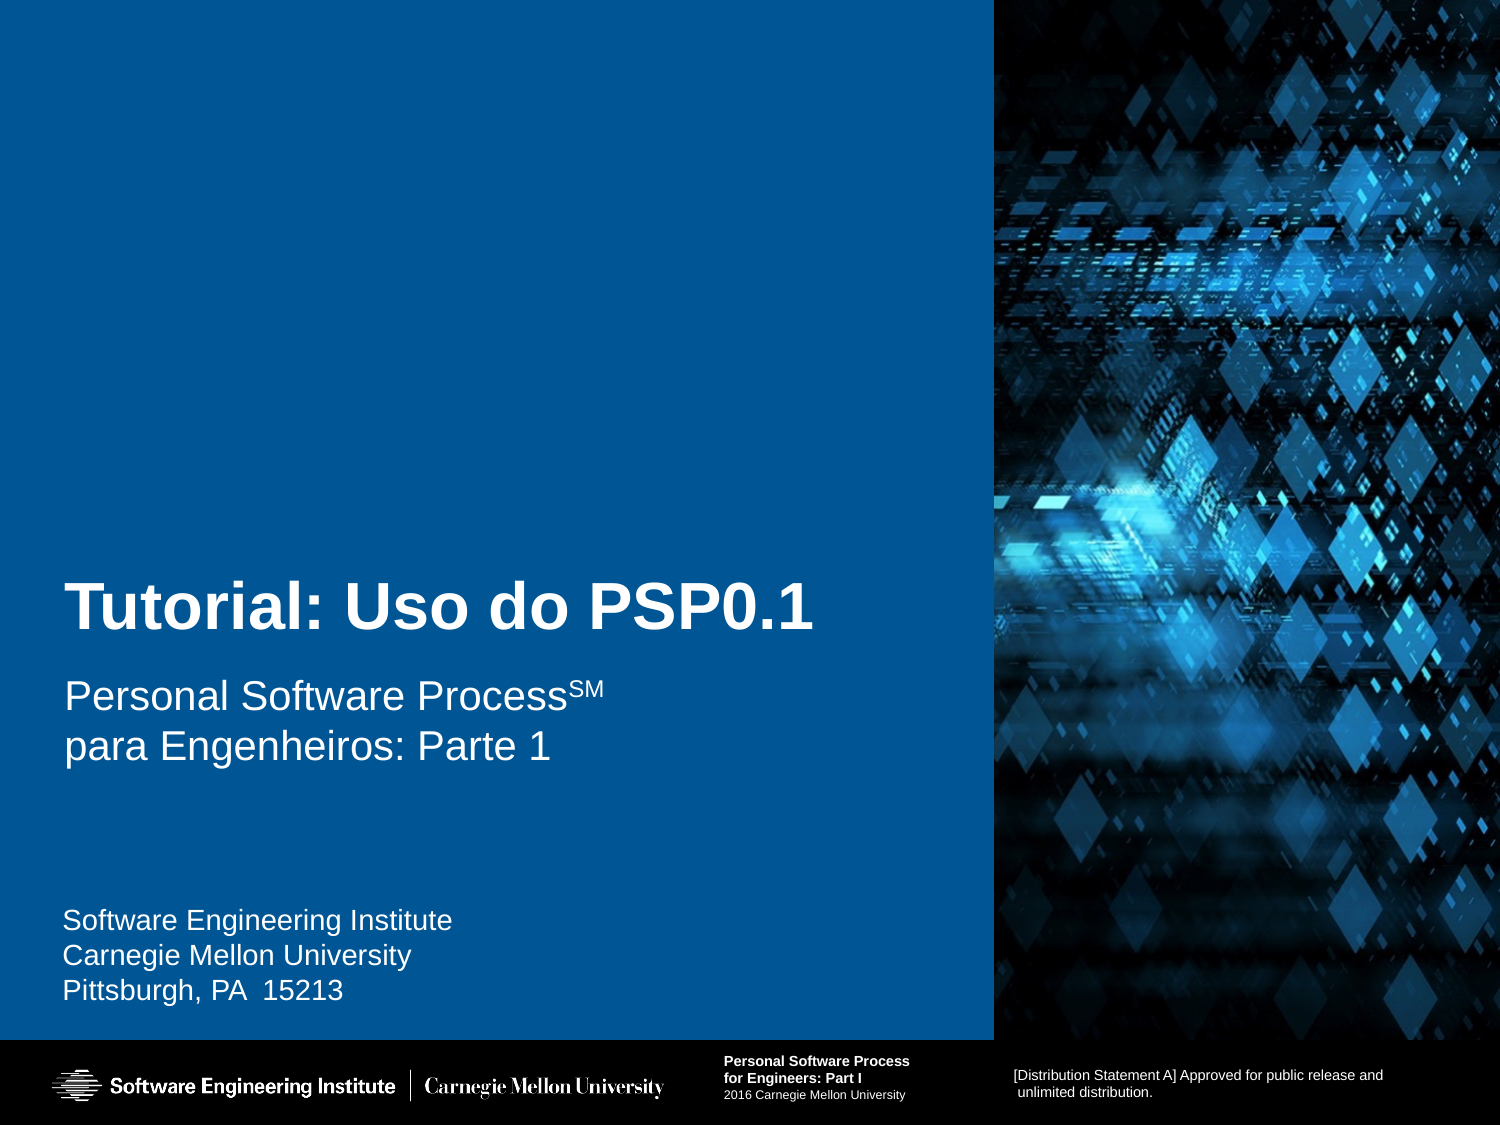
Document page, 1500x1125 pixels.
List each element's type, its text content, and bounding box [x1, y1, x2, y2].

picture [994, 0, 1500, 1040]
title Tutorial: Uso do PSP0.1 [64, 43, 850, 644]
picture [43, 1062, 673, 1106]
subtitle Personal Software ProcessSM para Engenheiros: Parte 1 [64, 668, 850, 882]
